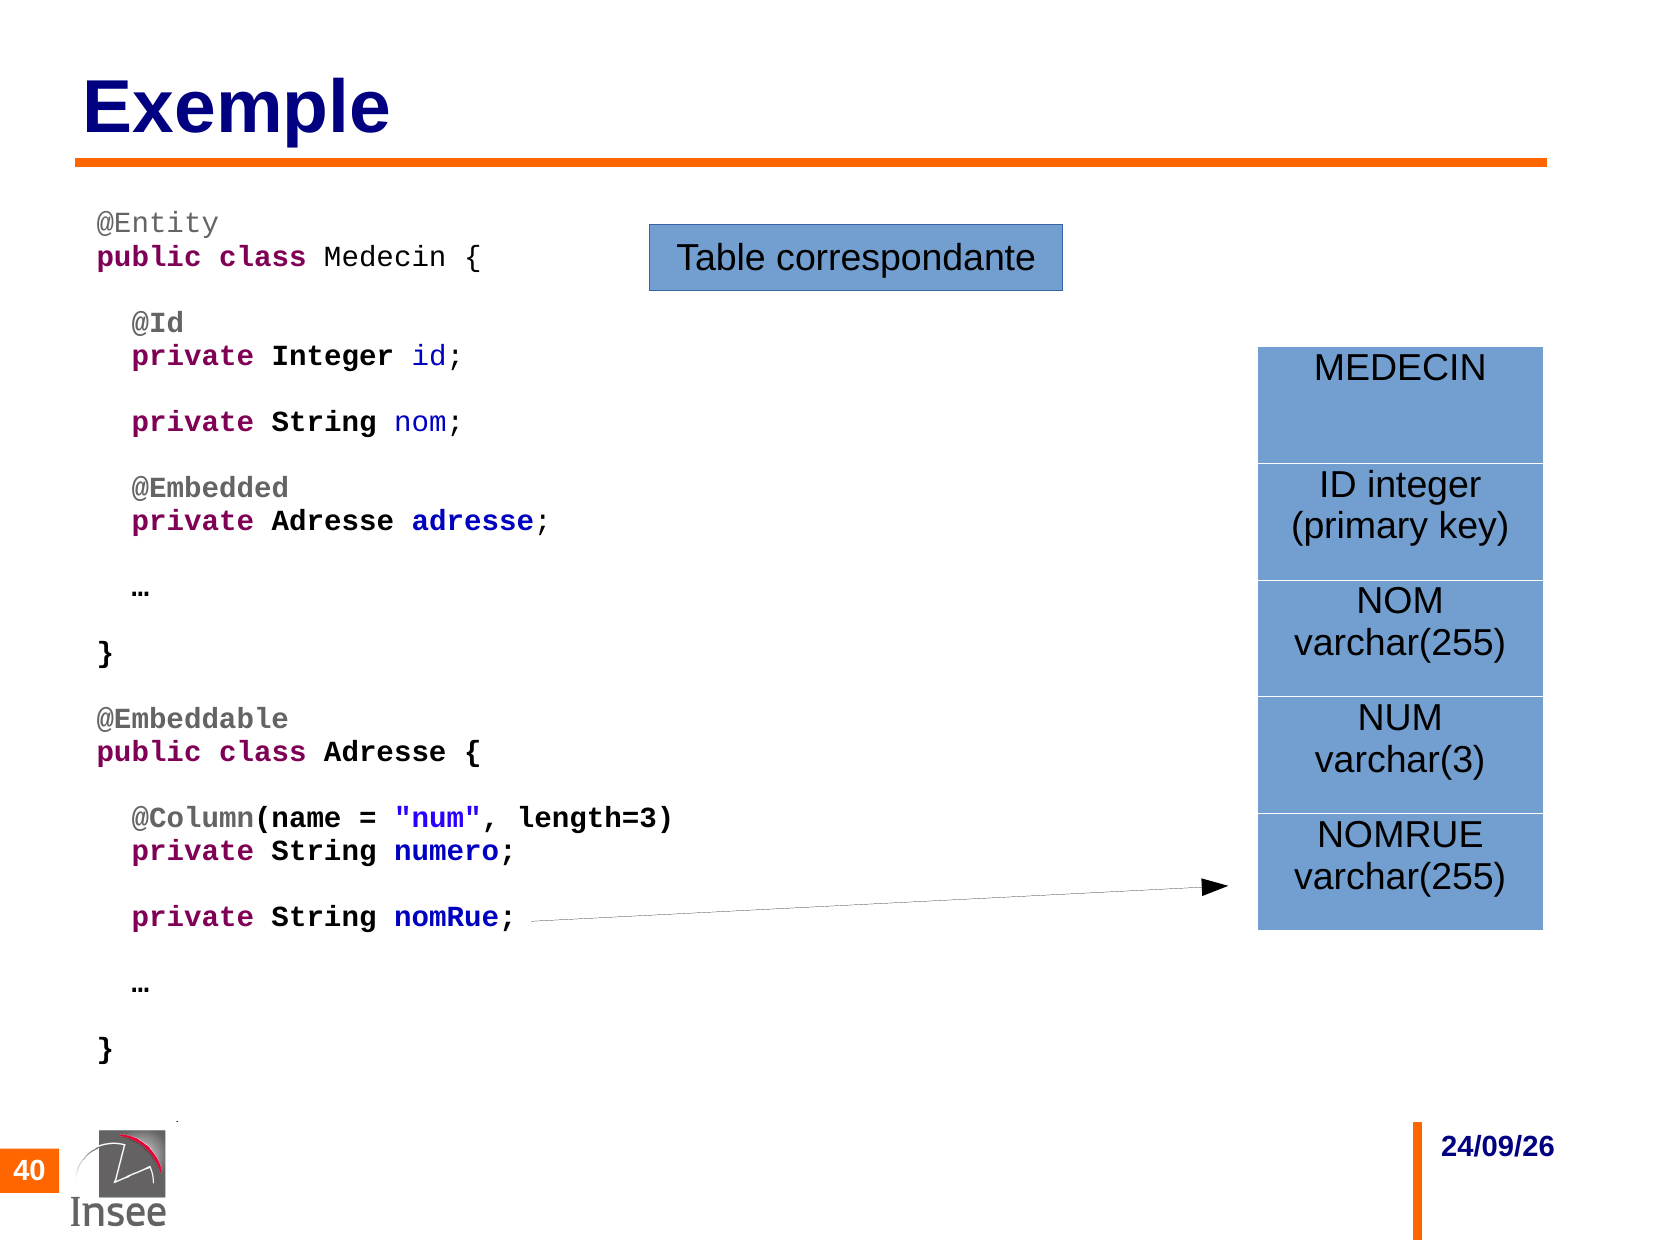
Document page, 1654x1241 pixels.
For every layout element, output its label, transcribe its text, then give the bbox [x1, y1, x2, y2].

table_cell ID integer (primary key) [1258, 464, 1543, 580]
table_cell NOM varchar(255) [1258, 581, 1543, 696]
table_header MEDECIN [1258, 347, 1543, 463]
list [82, 237, 1571, 1099]
picture [62, 1121, 178, 1241]
title Exemple [82, 49, 1619, 163]
table_cell NUM varchar(3) [1258, 697, 1543, 813]
text_box Table correspondante [1004, 224, 1063, 291]
table_cell NOMRUE varchar(255) [1258, 814, 1543, 930]
text_box @Entity public class Medecin { @Id private Integer id; private String nom; @Embedded private Adresse adresse; … } @Embeddable public class Adresse { @Column(name = "num", length=3) private String numero; private String nomRue; … } [81, 201, 1004, 1083]
